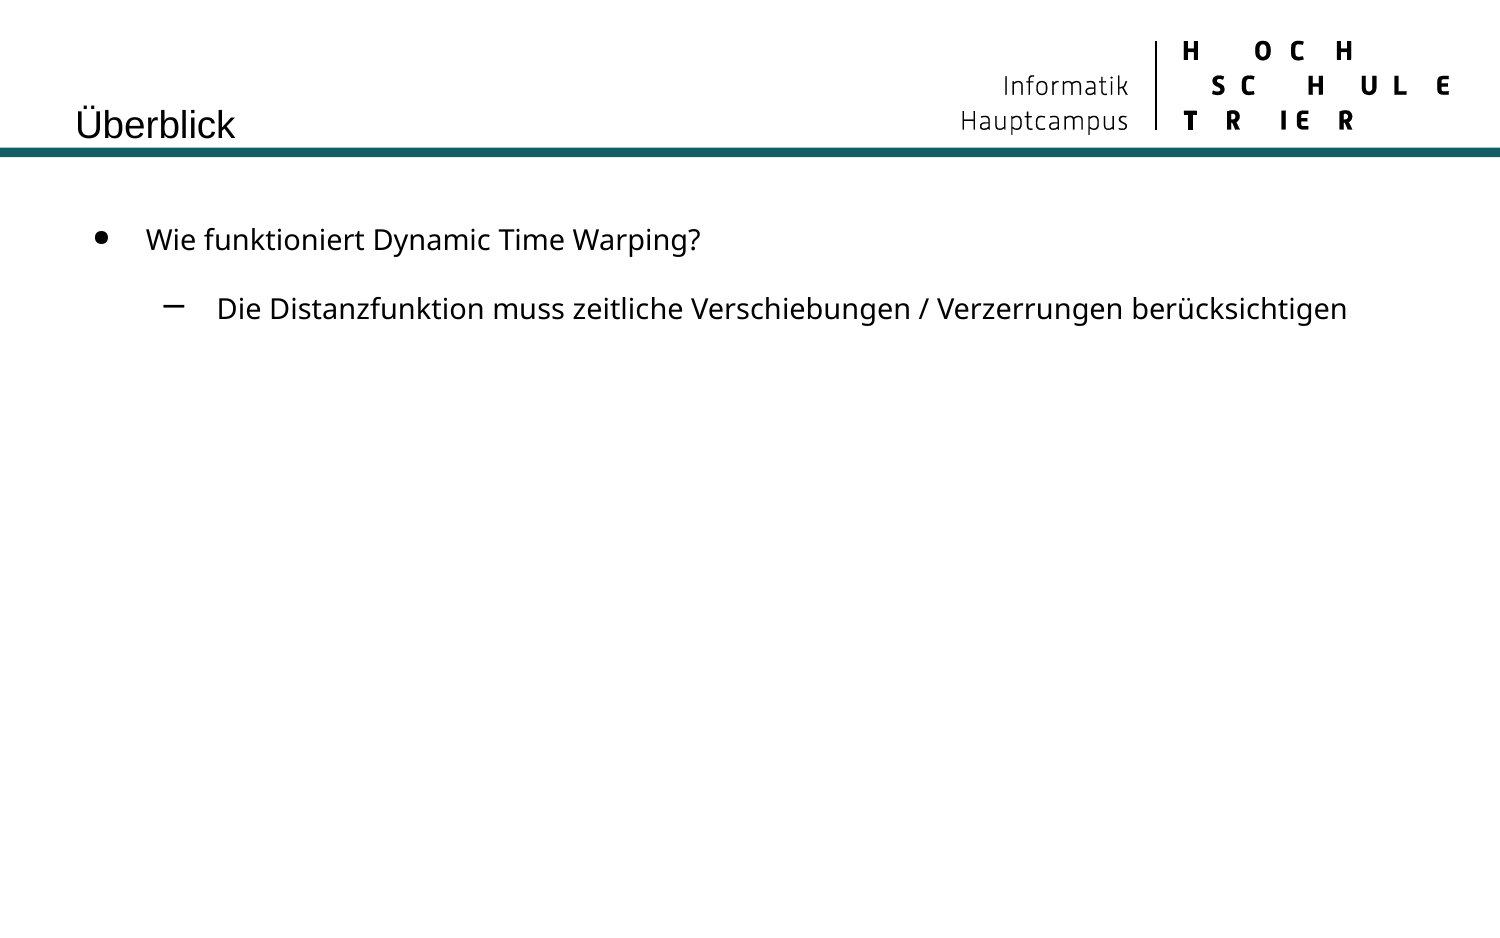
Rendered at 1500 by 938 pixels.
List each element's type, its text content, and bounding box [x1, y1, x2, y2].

title Überblick [75, 37, 1425, 194]
list Wie funktioniert Dynamic Time Warping? Die Distanzfunktion muss zeitliche Verschiebungen / Verzerrungen berücksichtigen [75, 219, 1425, 863]
